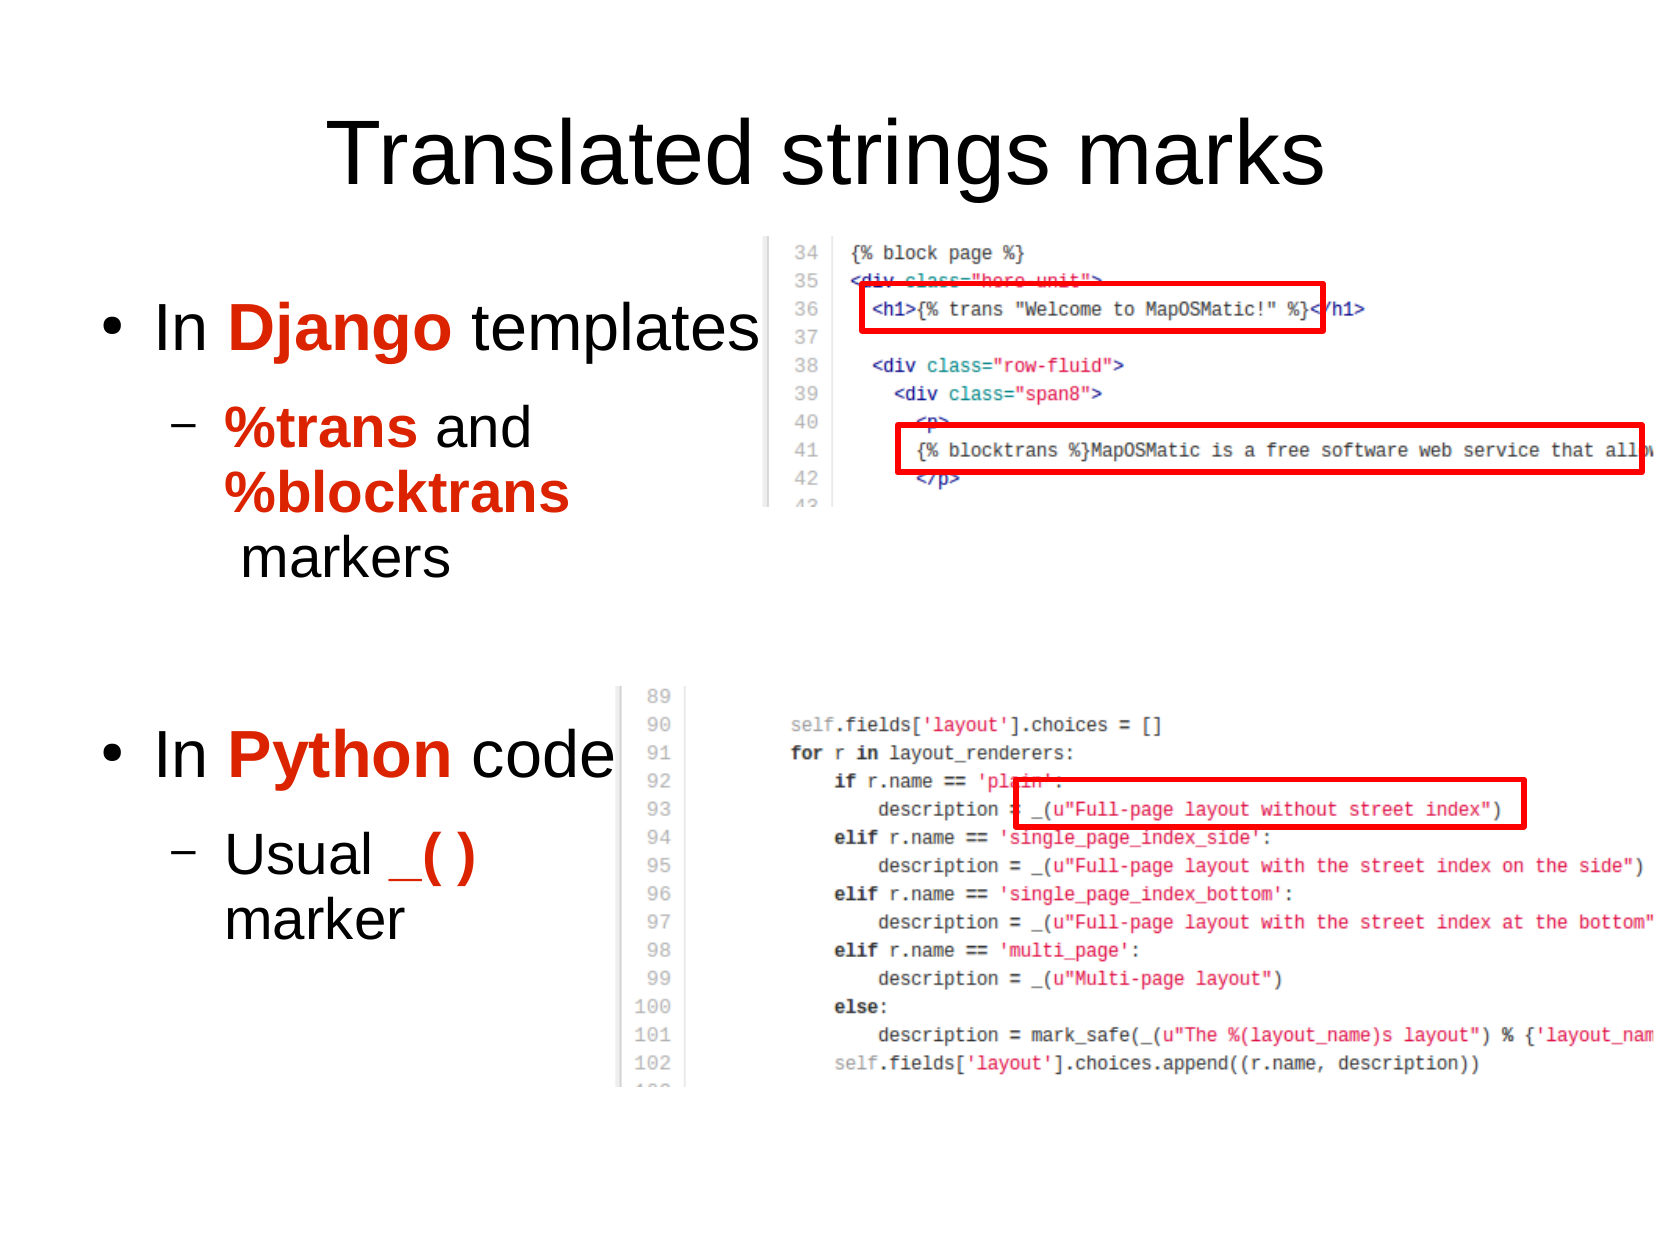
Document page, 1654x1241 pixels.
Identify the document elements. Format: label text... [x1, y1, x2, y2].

picture [730, 236, 1654, 507]
title Translated strings marks [82, 49, 1571, 257]
picture [567, 686, 1654, 1087]
list In Django templates %trans and %blocktrans markers In Python code Usual _( ) marker [865, 290, 1320, 328]
picture [865, 286, 1320, 290]
list In Django templates %trans and %blocktrans markers In Python code Usual _( ) marker [82, 290, 1571, 1010]
list In Django templates %trans and %blocktrans markers In Python code Usual _( ) marker [901, 428, 1571, 469]
picture [1571, 428, 1639, 469]
